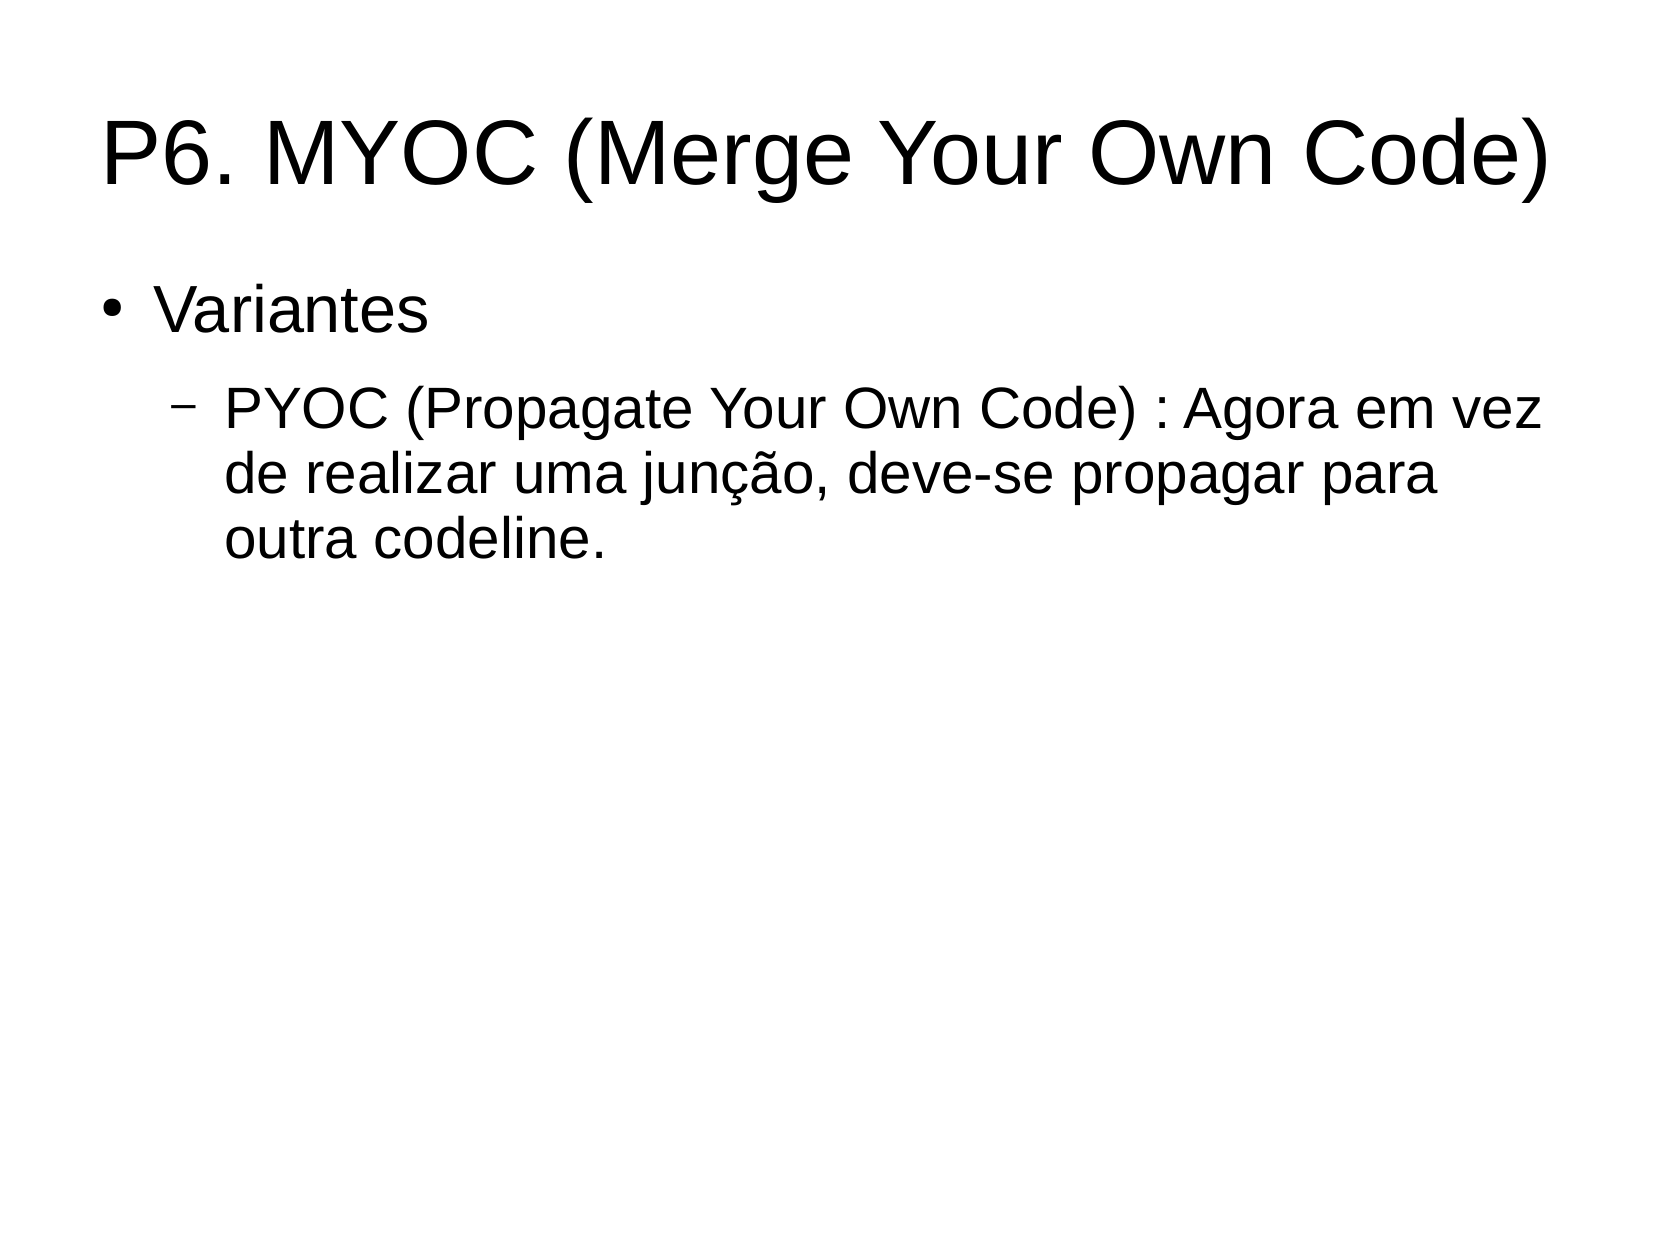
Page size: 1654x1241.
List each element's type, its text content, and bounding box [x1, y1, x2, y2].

list Variantes PYOC (Propagate Your Own Code) : Agora em vez de realizar uma junção, deve-se propagar para outra codeline. [82, 271, 1571, 991]
title P6. MYOC (Merge Your Own Code) [82, 49, 1571, 257]
